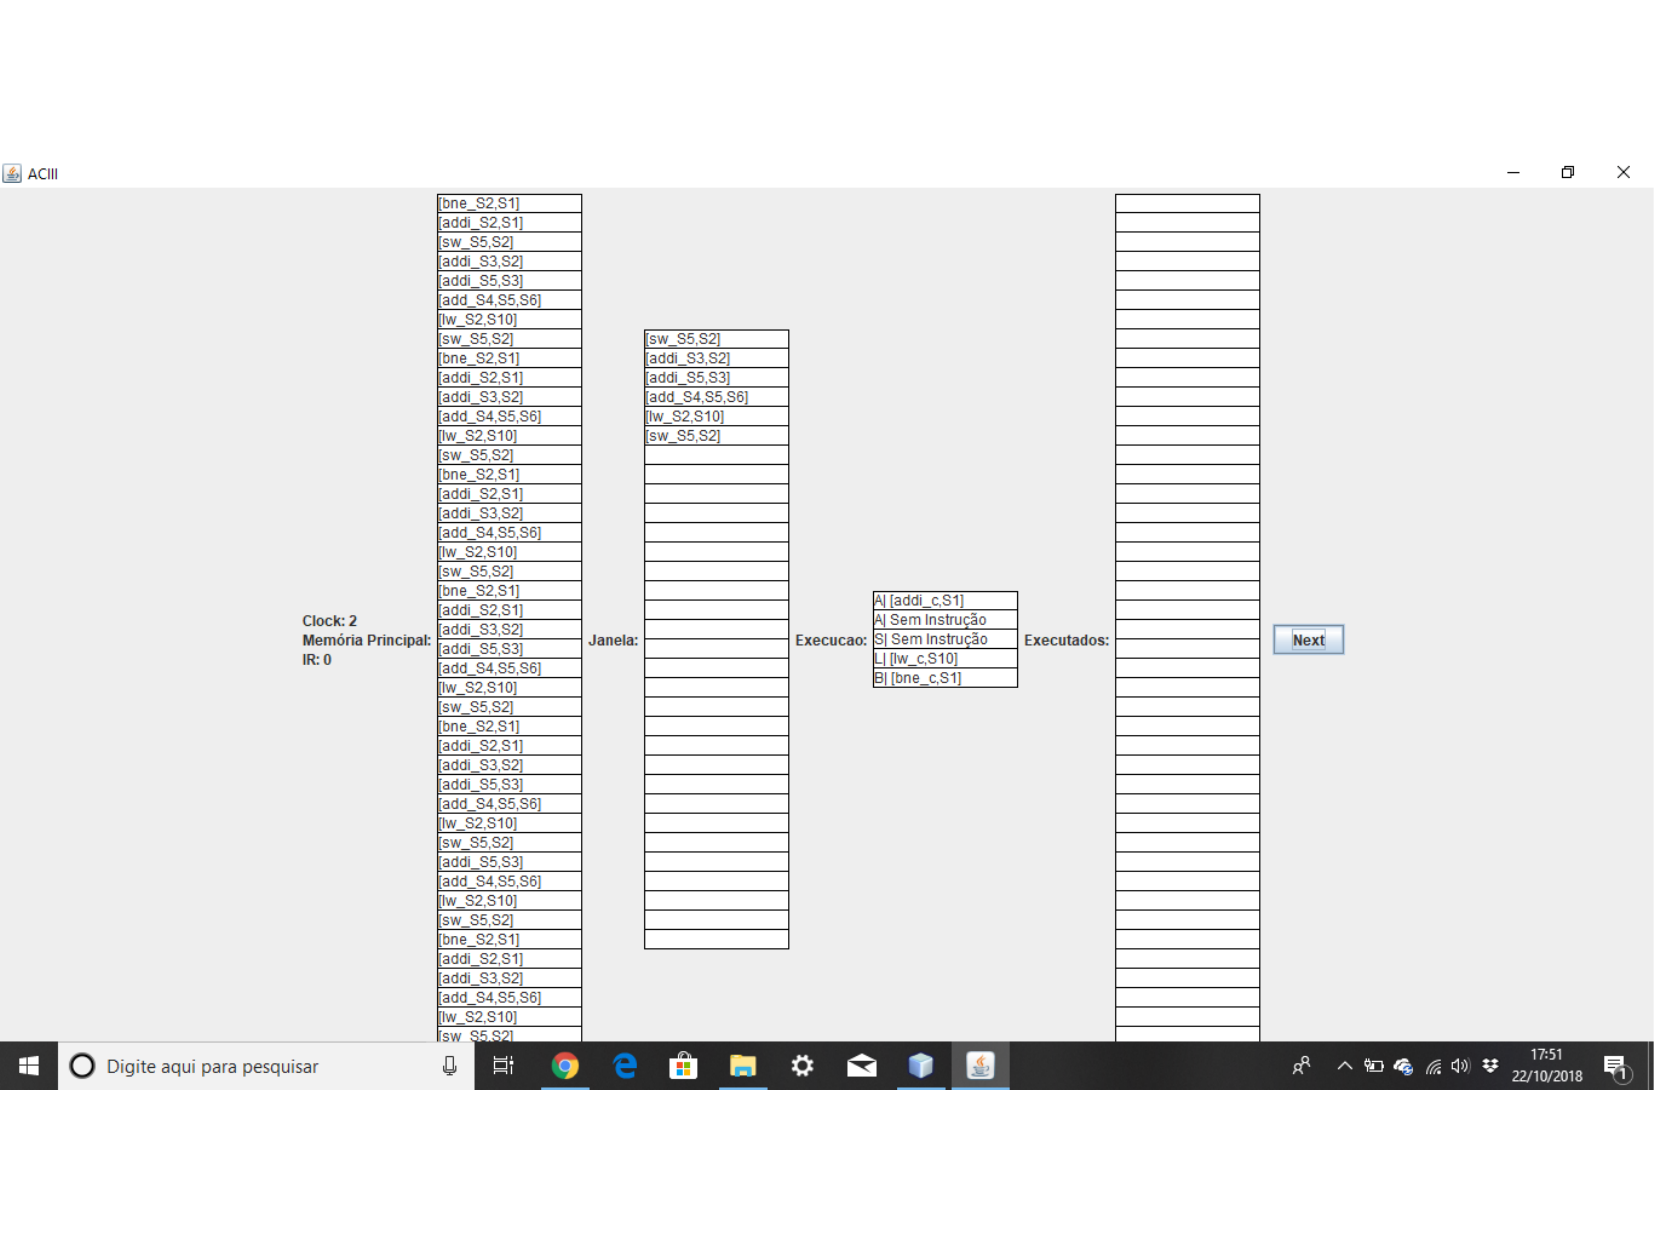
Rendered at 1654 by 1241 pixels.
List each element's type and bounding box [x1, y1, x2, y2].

picture [0, 160, 1654, 1090]
